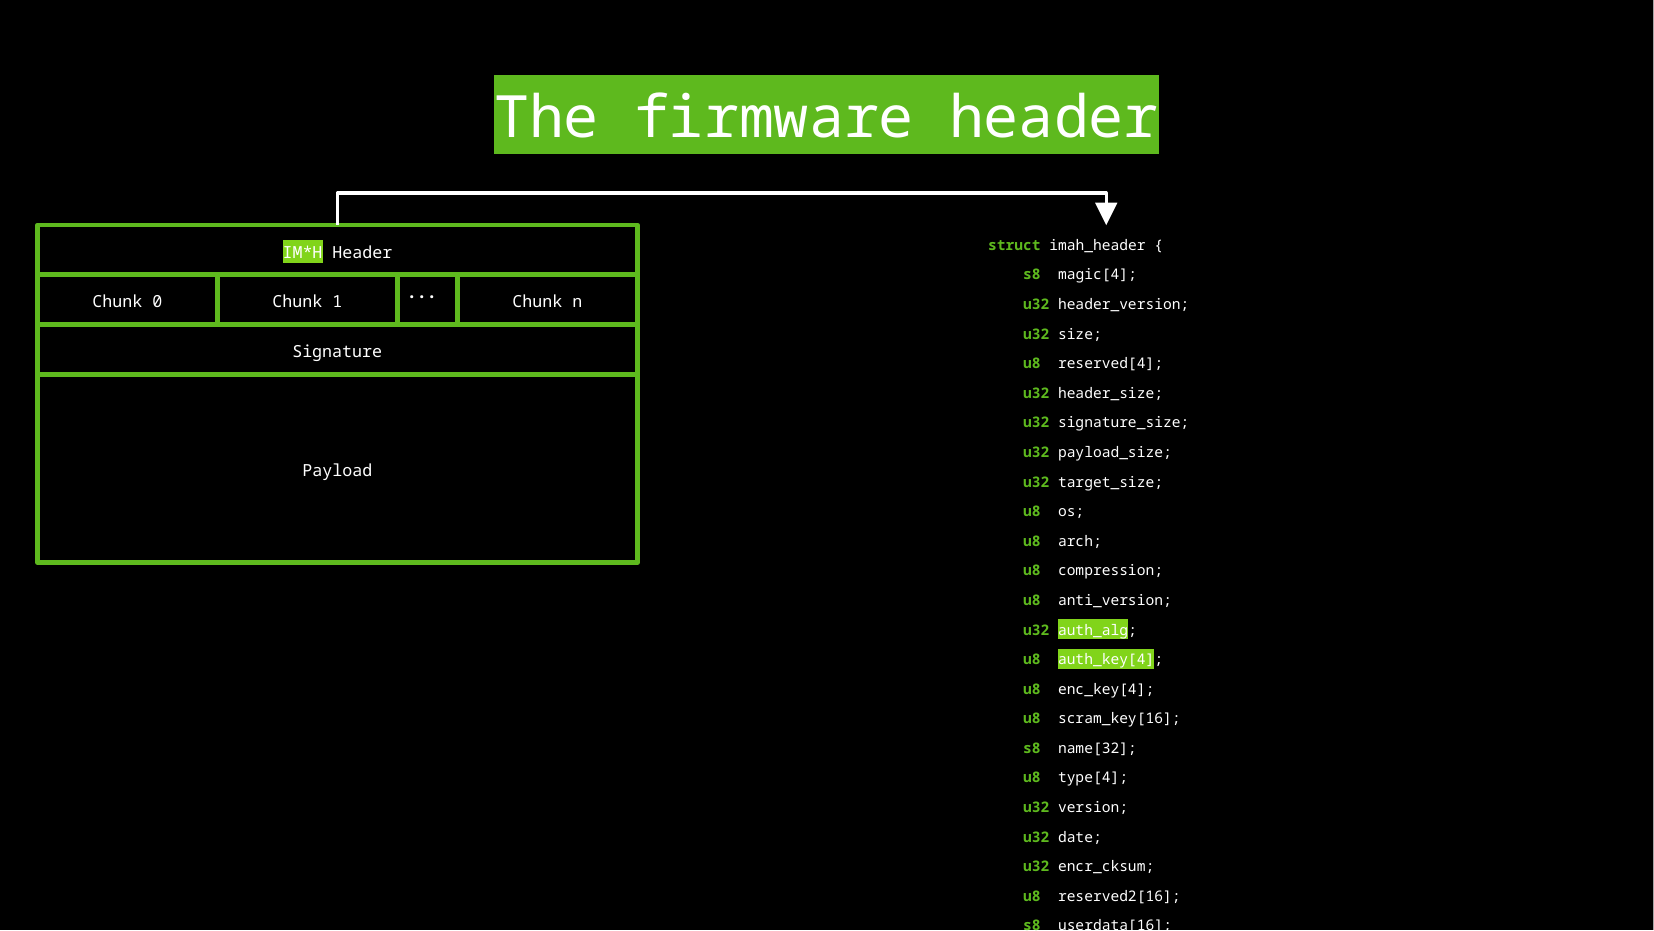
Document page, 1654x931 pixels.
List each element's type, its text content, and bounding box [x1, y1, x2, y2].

text_box IM*H Header [37, 225, 638, 275]
text_box struct imah_header { s8 magic[4]; u32 header_version; u32 size; u8 reserved[4]; u32 header_size; u32 signature_size; u32 payload_size; u32 target_size; u8 os; u8 arch; u8 compression; u8 anti_version; u32 auth_alg; u8 auth_key[4]; u8 enc_key[4]; u8 scram_key[16]; s8 name[32]; u8 type[4]; u32 version; u32 date; u32 encr_cksum; u8 reserved2[16]; s8 userdata[16]; u8 entry[8]; u32 plain_cksum; u32 chunk_num; u8 payload_digest[32]; }; [712, 225, 1500, 858]
title The firmware header [82, 37, 1571, 193]
text_box Signature [37, 324, 638, 374]
text_box Chunk n [467, 274, 638, 324]
text_box ... [406, 263, 467, 324]
text_box Chunk 0 [37, 274, 217, 324]
text_box Chunk 1 [217, 274, 398, 324]
text_box Payload [37, 374, 638, 563]
